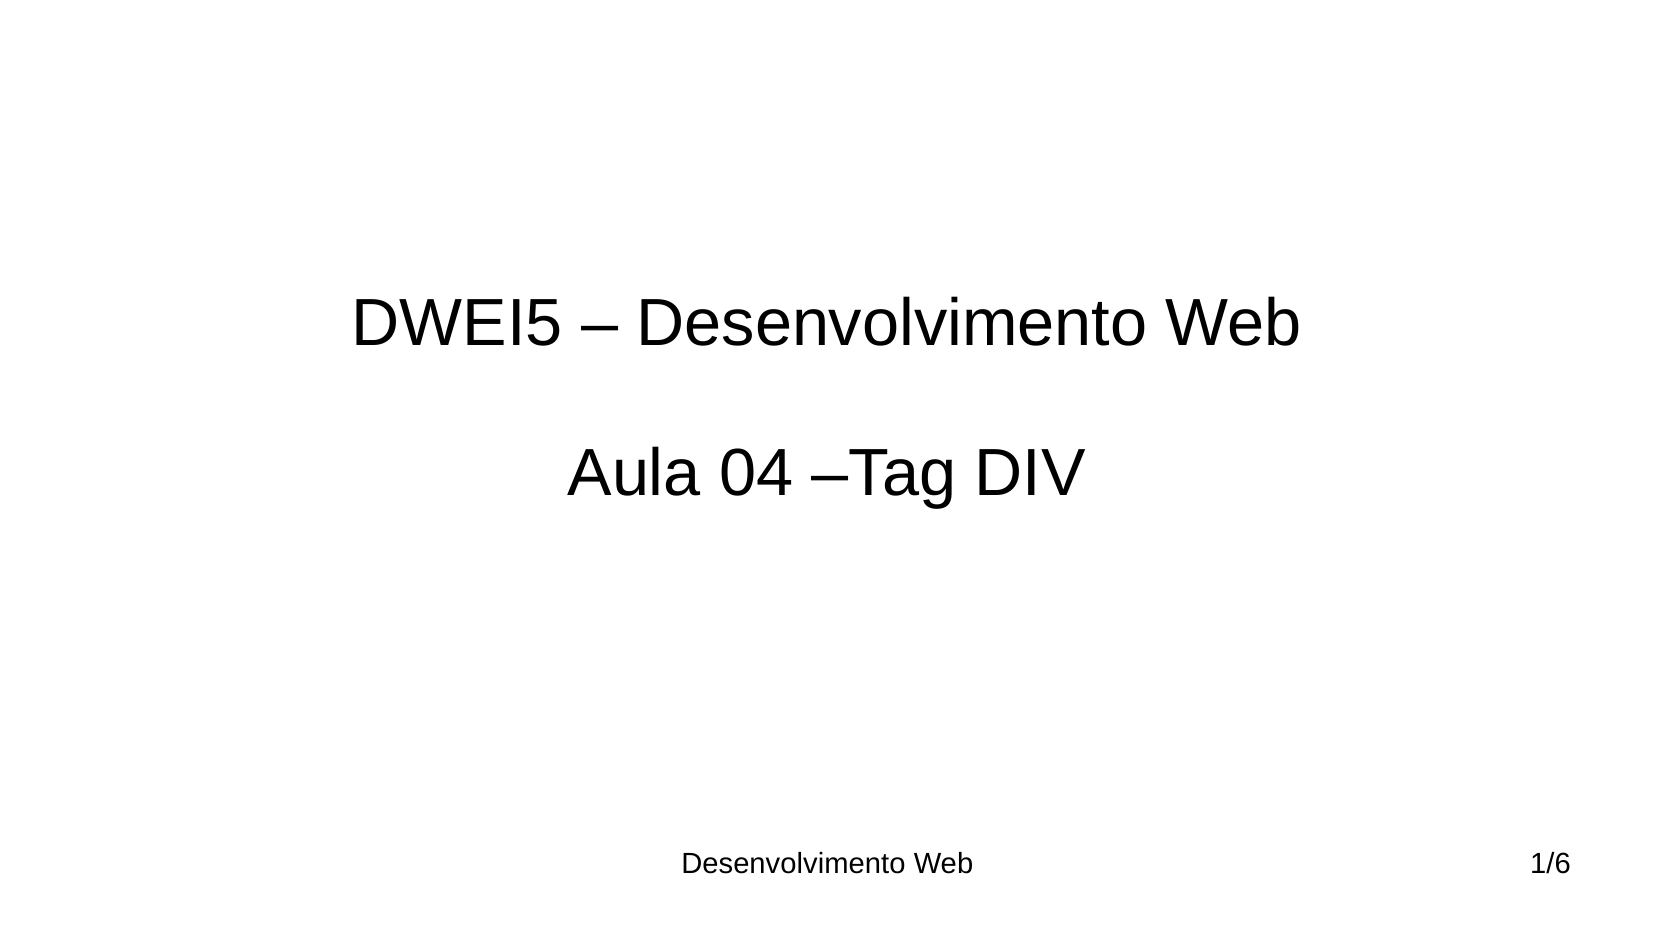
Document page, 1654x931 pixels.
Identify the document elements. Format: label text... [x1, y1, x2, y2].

subtitle DWEI5 – Desenvolvimento Web Aula 04 –Tag DIV [82, 37, 1571, 758]
